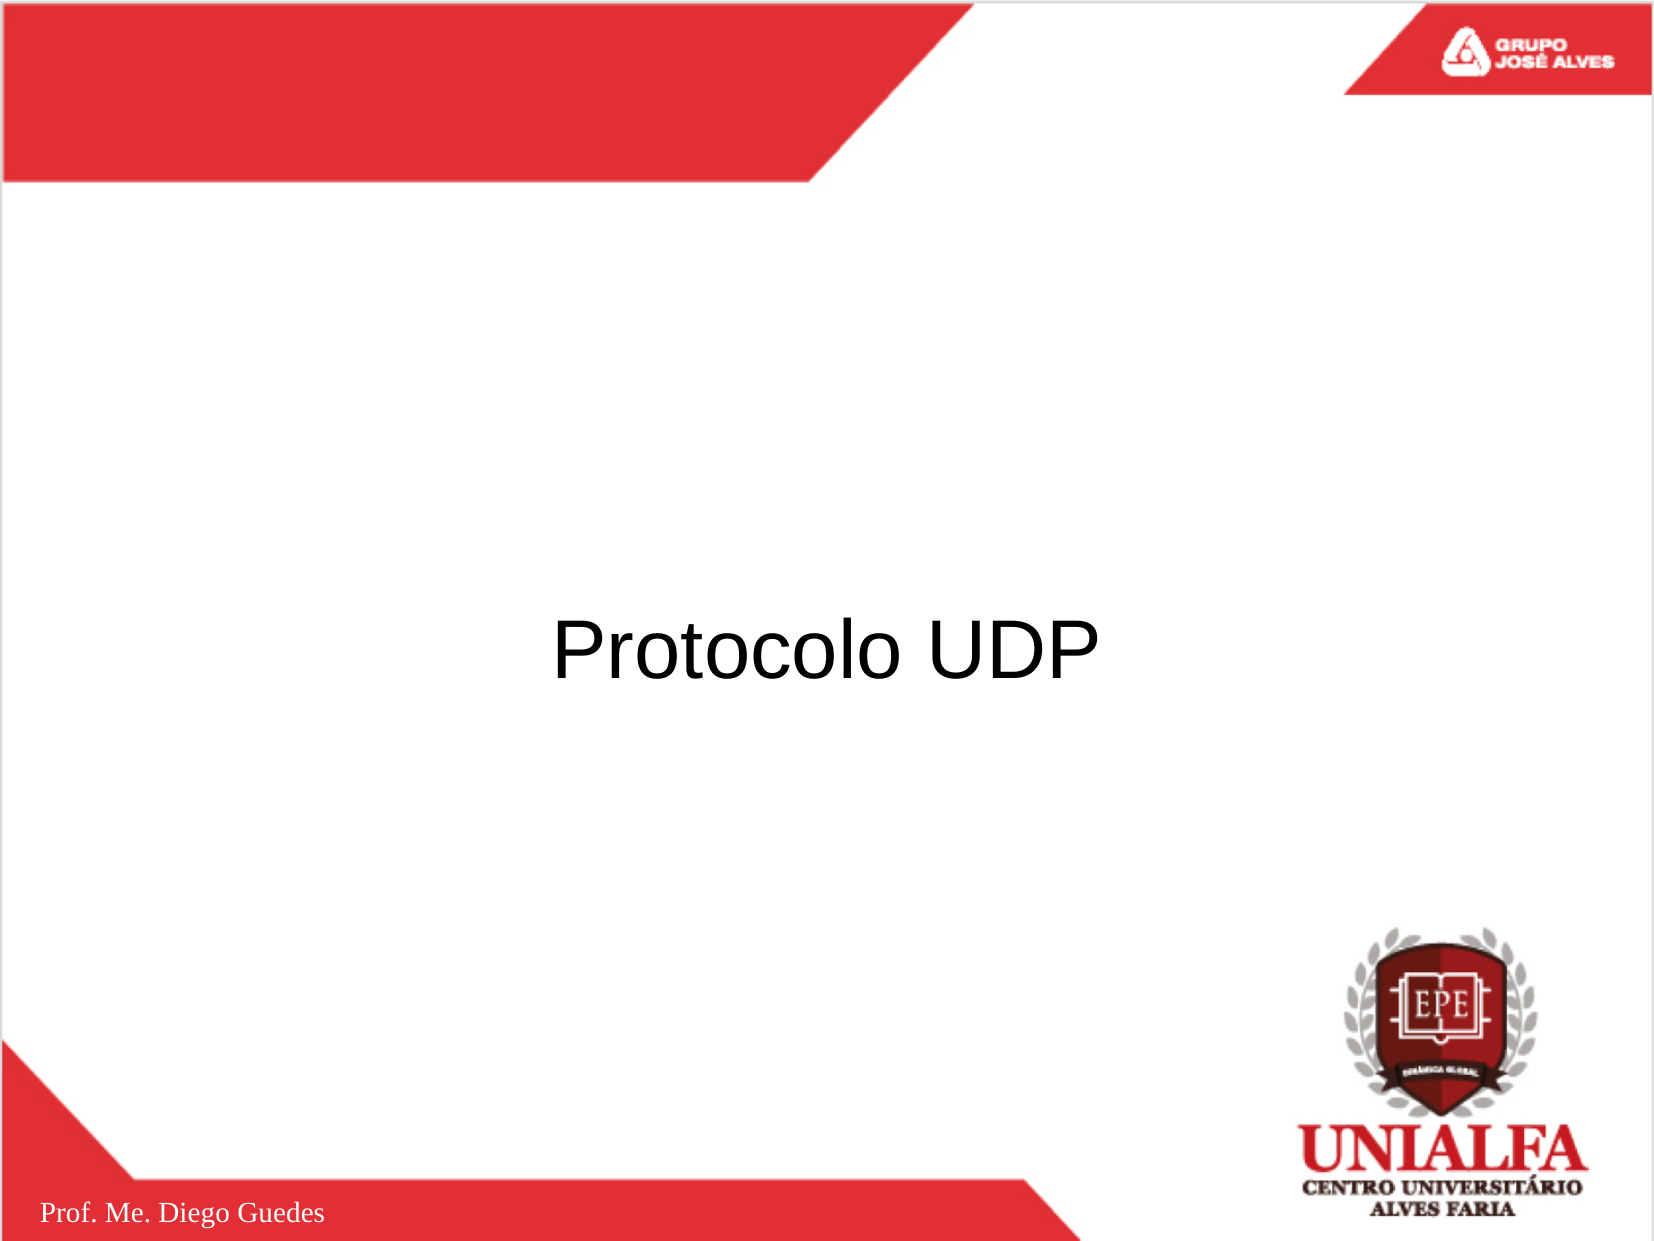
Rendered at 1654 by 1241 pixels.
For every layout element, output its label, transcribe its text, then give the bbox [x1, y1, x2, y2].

picture [0, 0, 1654, 1241]
subtitle Protocolo UDP [82, 290, 1571, 1010]
